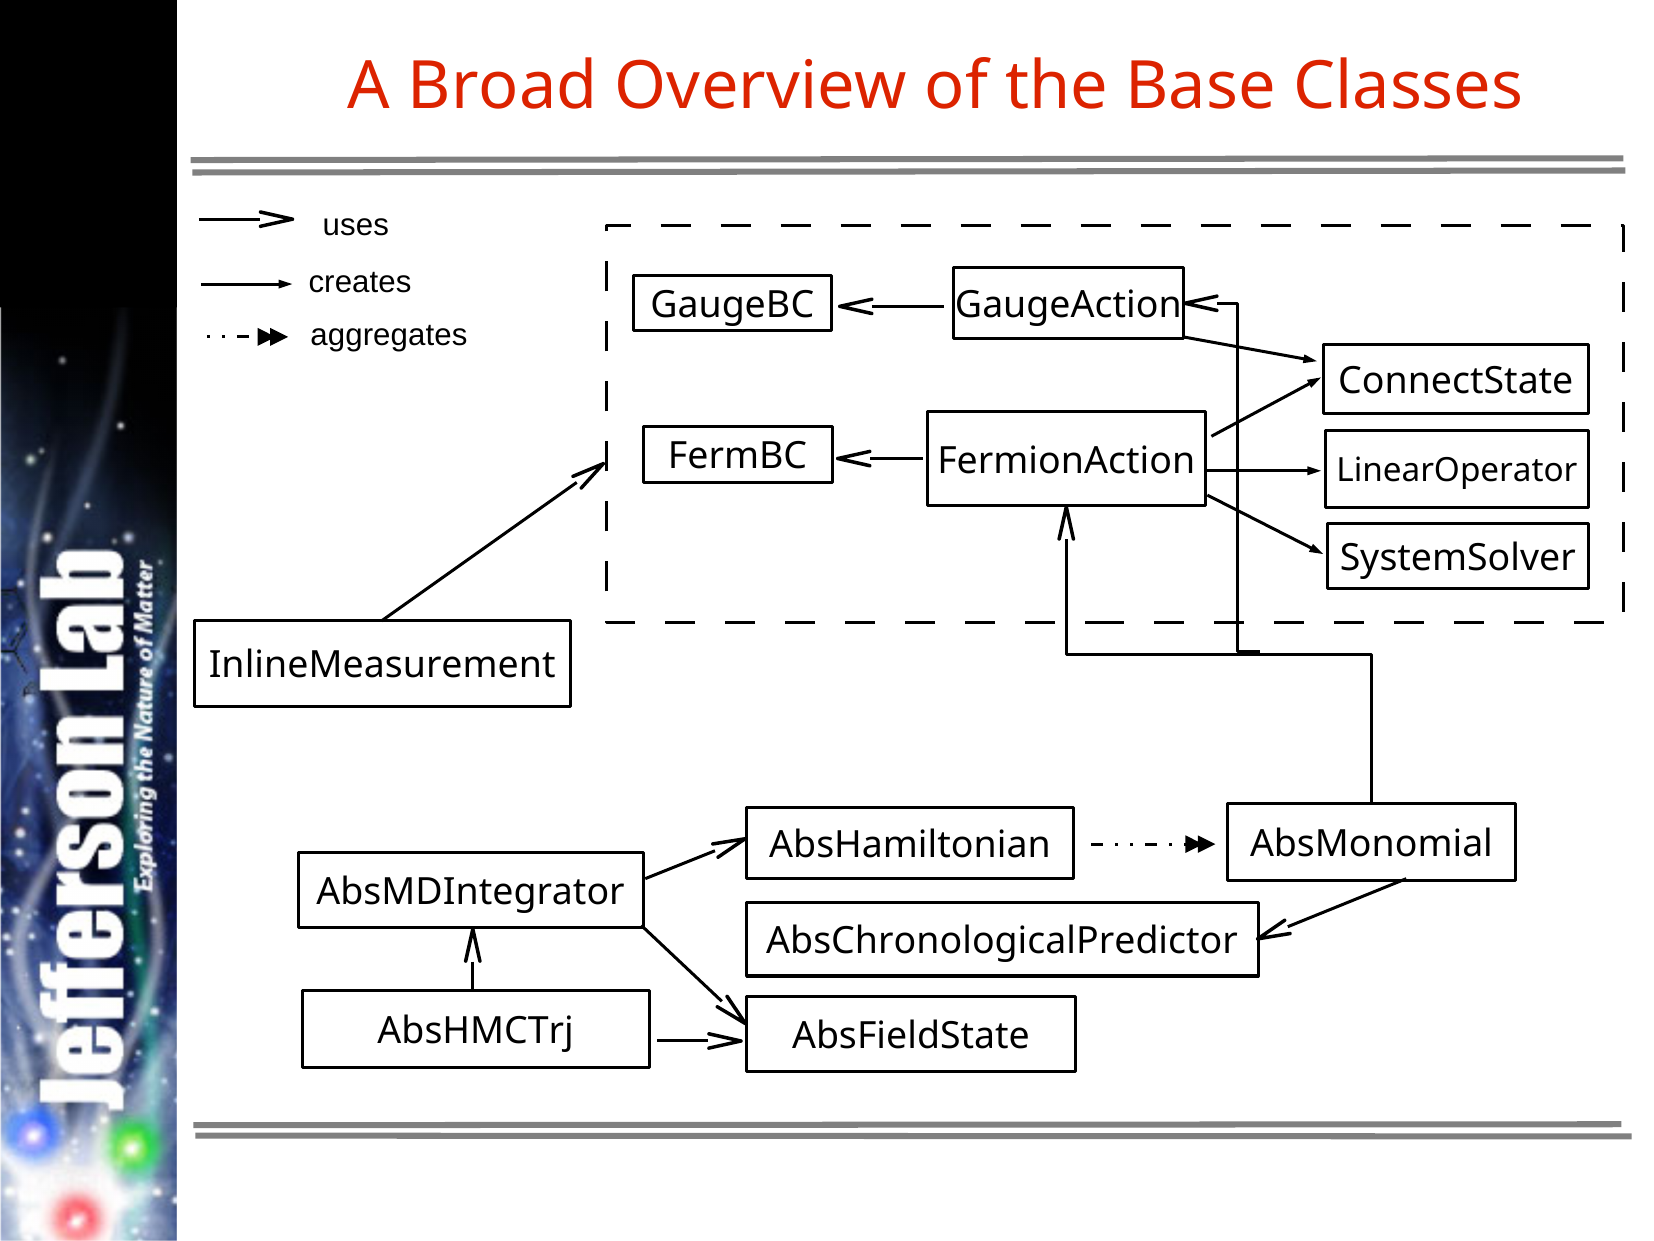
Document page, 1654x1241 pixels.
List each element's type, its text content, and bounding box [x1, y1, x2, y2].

text_box InlineMeasurement [194, 620, 571, 707]
text_box AbsHamiltonian [746, 807, 1074, 879]
text_box AbsMonomial [1227, 803, 1516, 881]
text_box SystemSolver [1327, 523, 1589, 589]
text_box AbsChronologicalPredictor [746, 902, 1259, 977]
text_box LinearOperator [1325, 430, 1589, 508]
picture [2, 308, 176, 1240]
text_box FermBC [643, 426, 833, 483]
text_box AbsHMCTrj [302, 990, 650, 1068]
text_box creates [292, 255, 457, 309]
text_box aggregates [294, 308, 554, 362]
text_box AbsFieldState [746, 996, 1076, 1072]
text_box FermionAction [927, 411, 1206, 506]
text_box uses [306, 198, 520, 252]
text_box AbsMDIntegrator [298, 852, 644, 928]
title A Broad Overview of the Base Classes [235, 17, 1638, 149]
text_box ConnectState [1323, 344, 1589, 414]
text_box GaugeBC [633, 275, 832, 331]
text_box GaugeAction [953, 267, 1184, 339]
